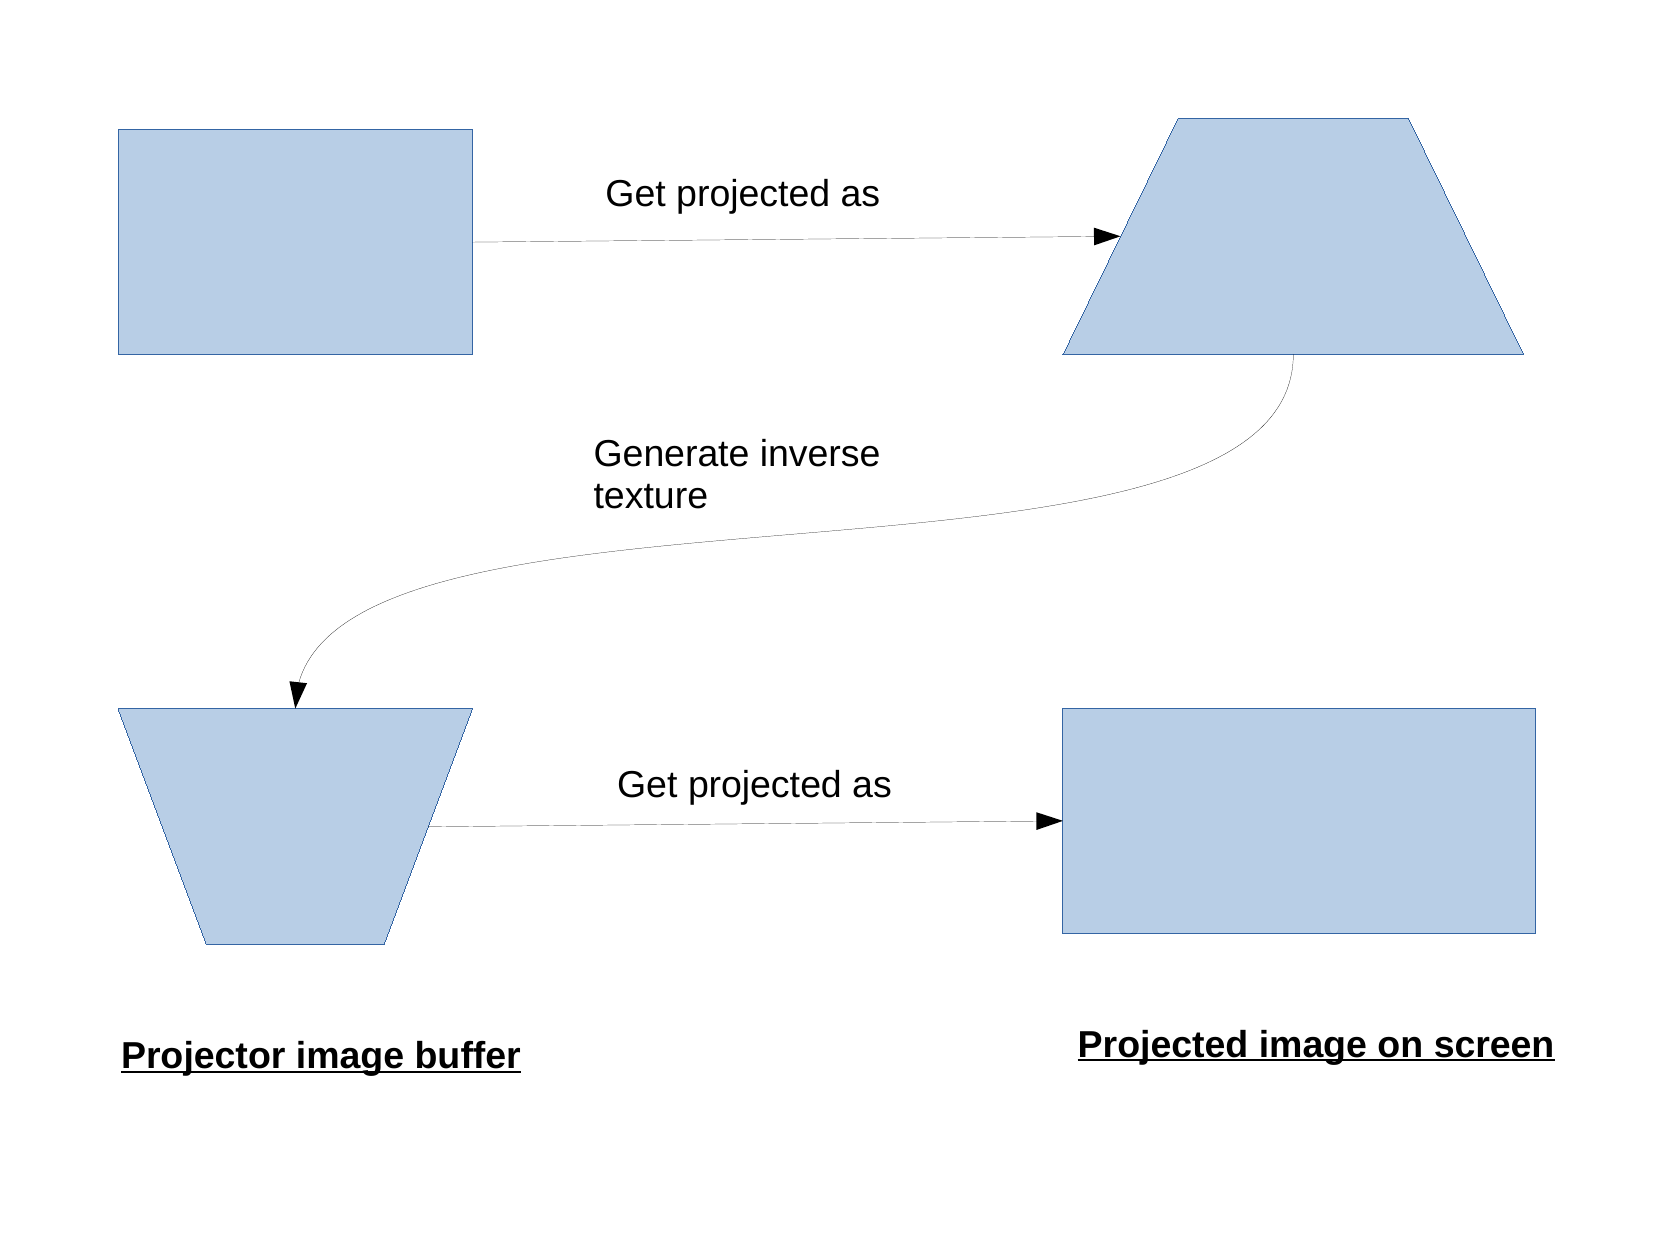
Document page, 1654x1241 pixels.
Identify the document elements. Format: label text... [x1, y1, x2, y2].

text_box Projector image buffer [106, 1027, 615, 1127]
text_box Get projected as [590, 165, 981, 223]
text_box [1062, 118, 1524, 355]
text_box Get projected as [602, 755, 922, 813]
text_box Projected image on screen [1062, 1015, 1583, 1115]
text_box [1062, 708, 1536, 934]
text_box [118, 708, 473, 945]
text_box [118, 129, 473, 355]
text_box Generate inverse texture [578, 425, 981, 524]
